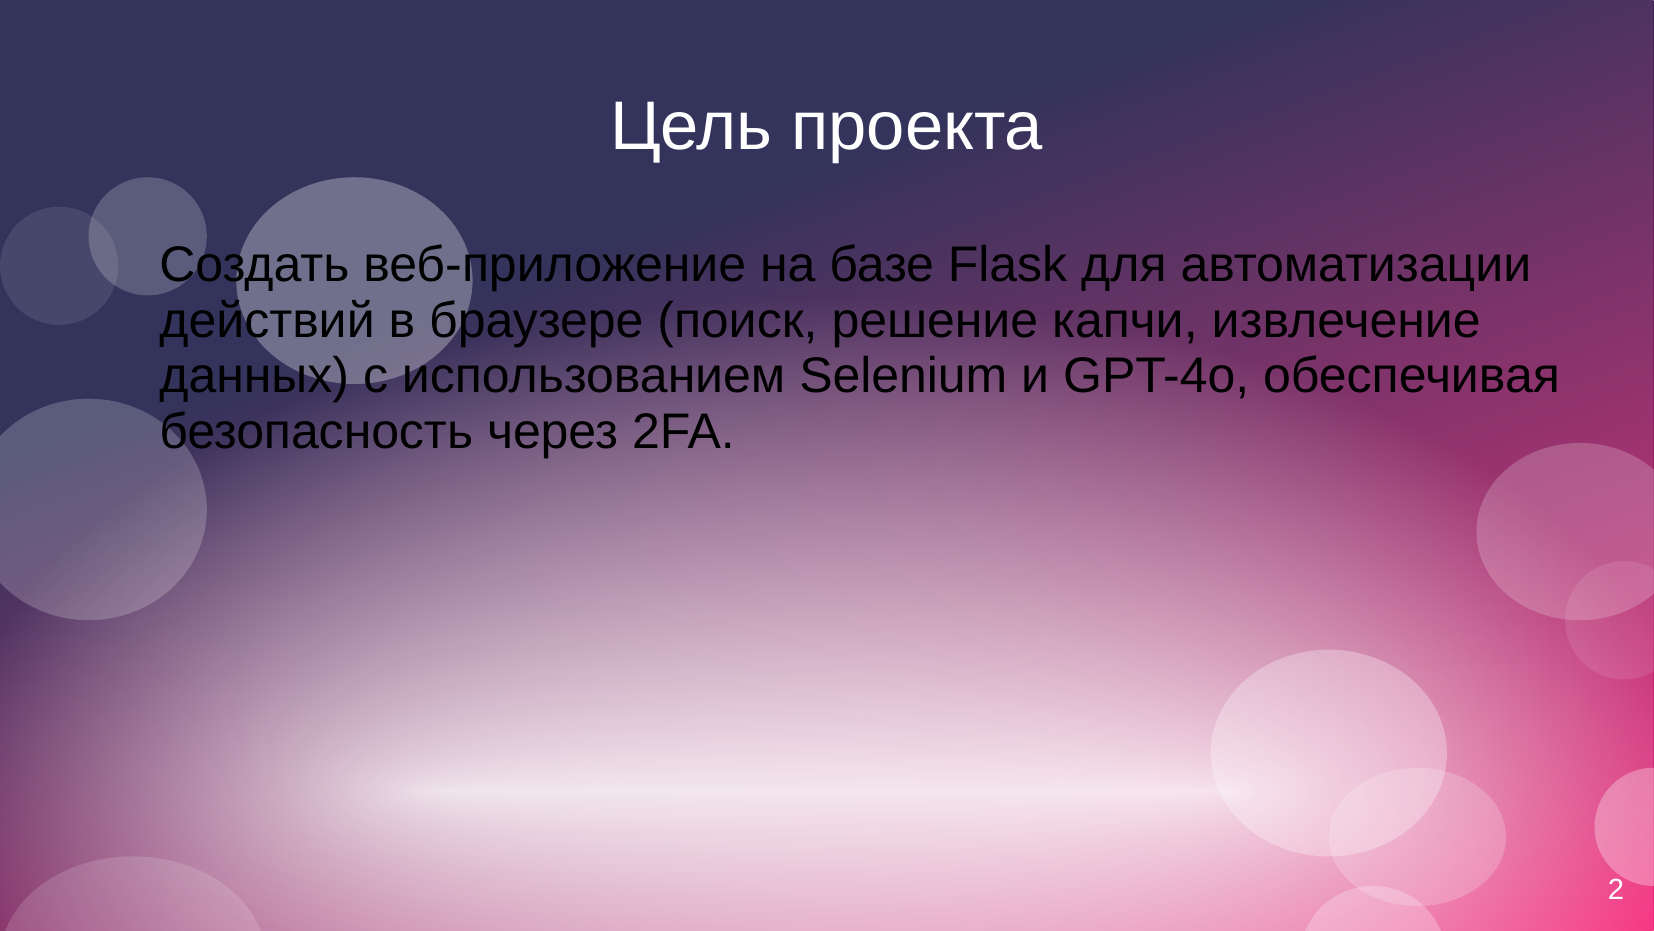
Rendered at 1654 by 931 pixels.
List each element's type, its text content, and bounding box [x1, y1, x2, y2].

title Цель проекта [88, 44, 1565, 207]
list Создать веб-приложение на базе Flask для автоматизации действий в браузере (поиск, решение капчи, извлечение данных) с использованием Selenium и GPT-4o, обеспечивая безопасность через 2FA. [88, 236, 1565, 827]
